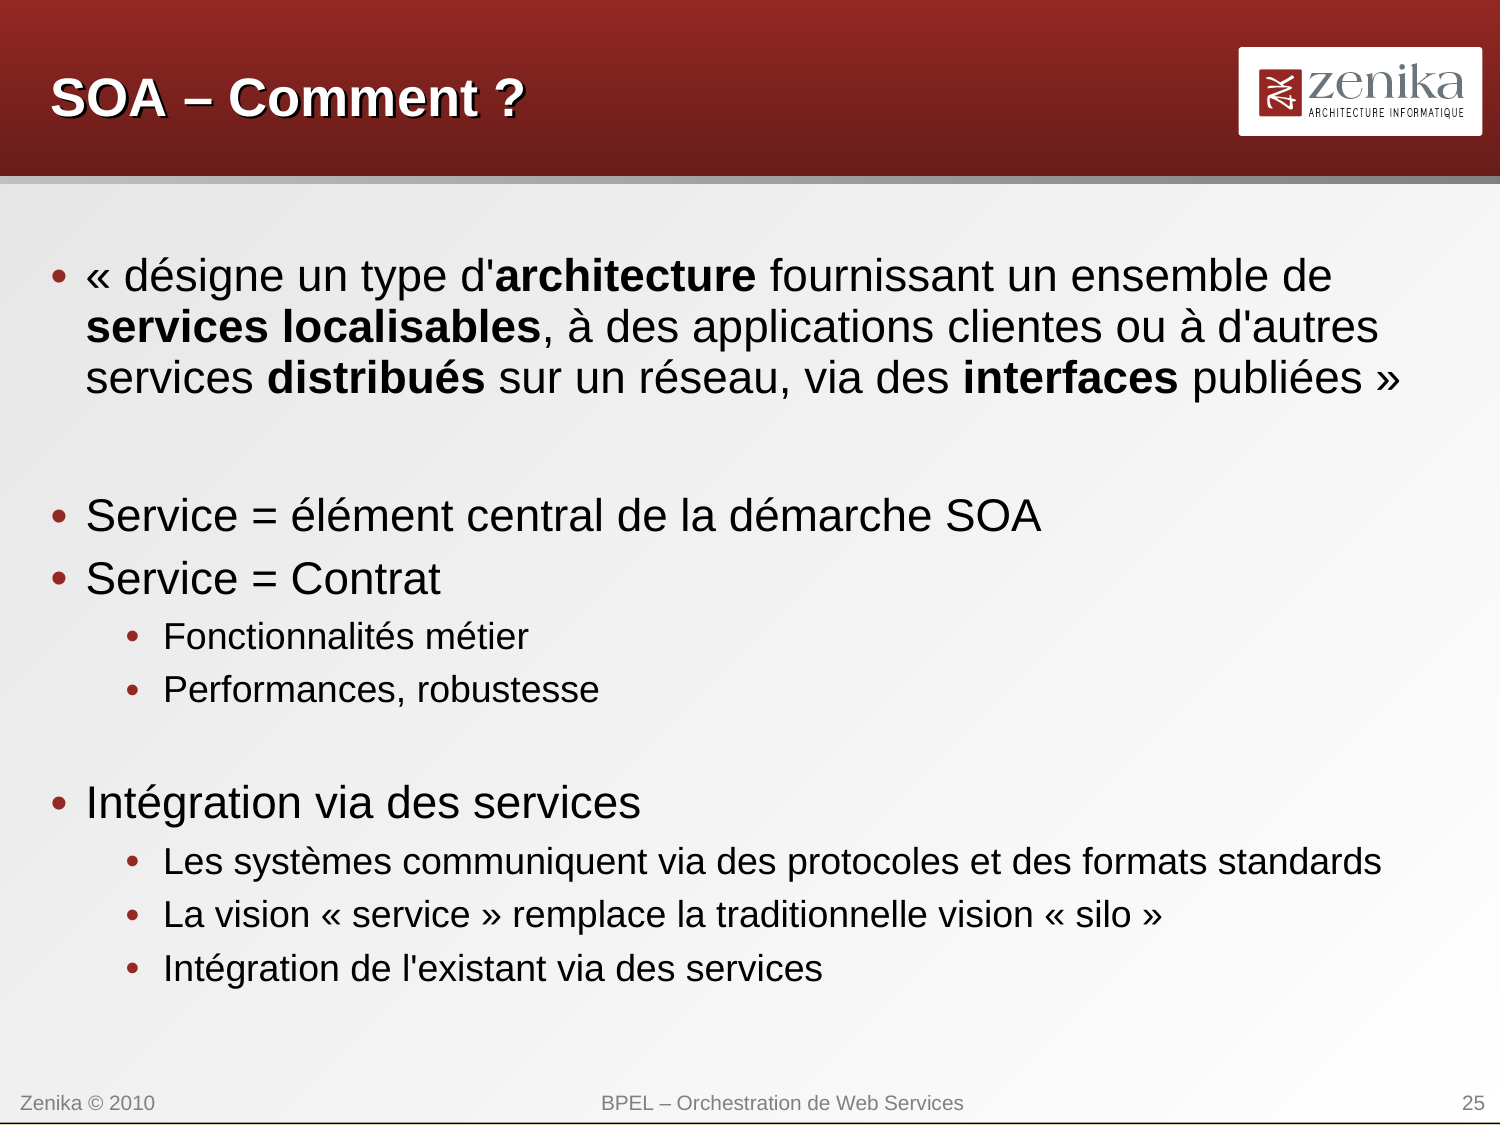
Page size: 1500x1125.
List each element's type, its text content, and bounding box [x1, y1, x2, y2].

picture [1257, 58, 1464, 125]
list « désigne un type d'architecture fournissant un ensemble de services localisables, à des applications clientes ou à d'autres services distribués sur un réseau, via des interfaces publiées » Service = élément central de la démarche SOA Service = Contrat Fonctionnalités métier Performances, robustesse Intégration via des services Les systèmes communiquent via des protocoles et des formats standards La vision « service » remplace la traditionnelle vision « silo » Intégration de l'existant via des services [50, 249, 1435, 1079]
title SOA – Comment ? [50, 15, 1206, 180]
